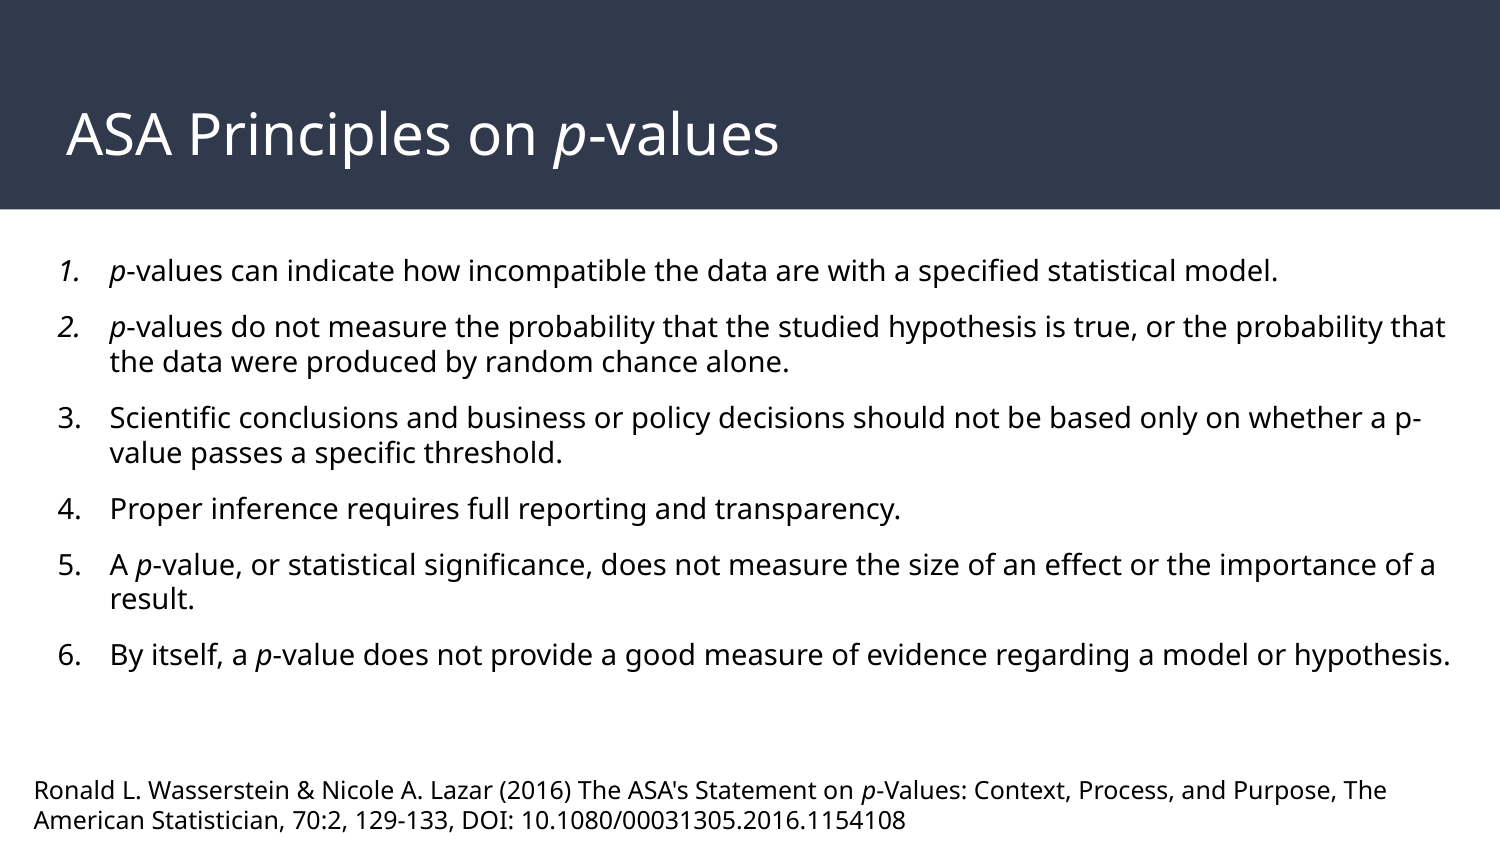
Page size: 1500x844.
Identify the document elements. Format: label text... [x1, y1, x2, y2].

text_box p-values can indicate how incompatible the data are with a specified statistical model. p-values do not measure the probability that the studied hypothesis is true, or the probability that the data were produced by random chance alone. Scientific conclusions and business or policy decisions should not be based only on whether a p-value passes a specific threshold. Proper inference requires full reporting and transparency. A p-value, or statistical significance, does not measure the size of an effect or the importance of a result. By itself, a p-value does not provide a good measure of evidence regarding a model or hypothesis. [19, 237, 1479, 744]
text_box Ronald L. Wasserstein & Nicole A. Lazar (2016) The ASA's Statement on p-Values: Context, Process, and Purpose, The American Statistician, 70:2, 129-133, DOI: 10.1080/00031305.2016.1154108 [18, 759, 1482, 829]
title ASA Principles on p-values [51, 82, 1449, 185]
